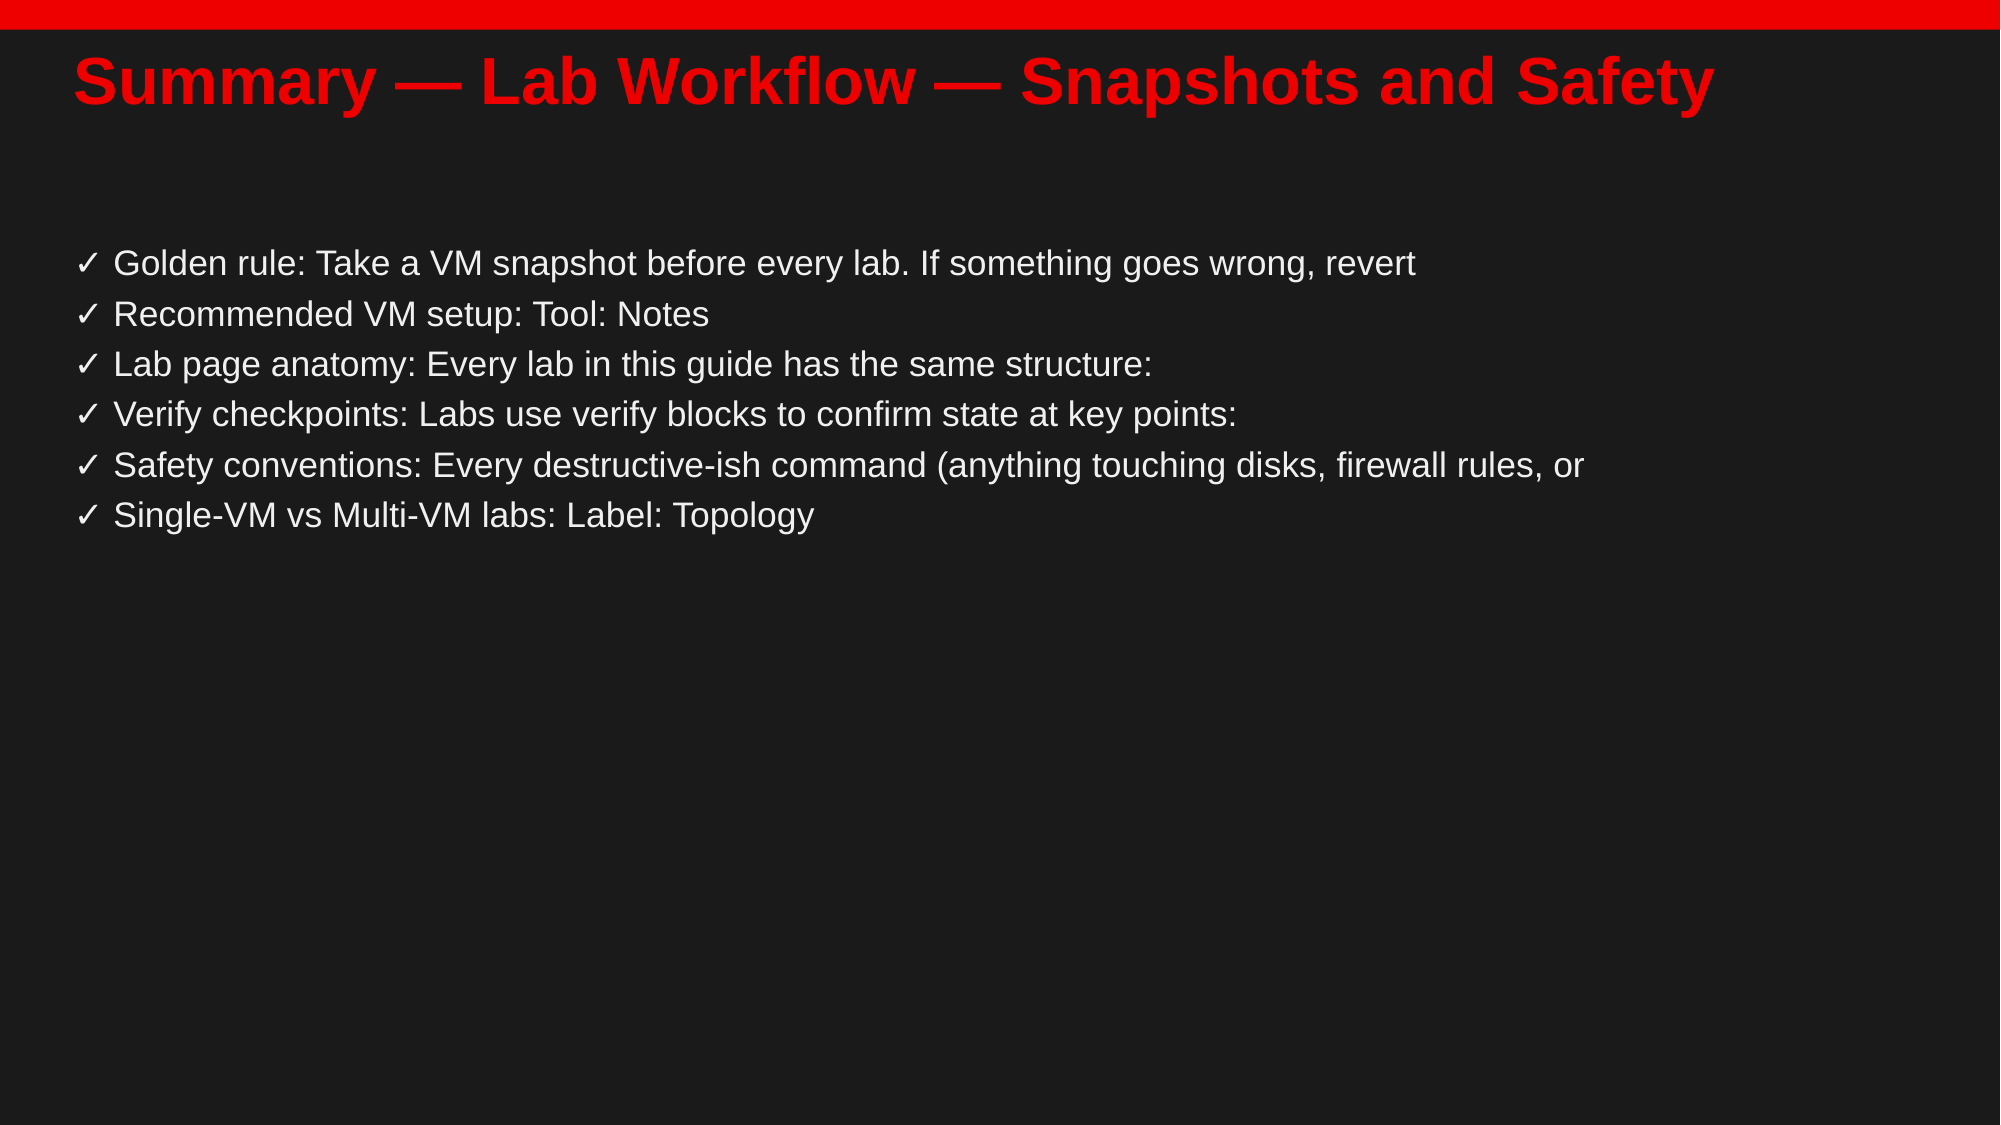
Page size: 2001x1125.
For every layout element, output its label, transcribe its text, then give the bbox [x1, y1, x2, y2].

text_box Summary — Lab Workflow — Snapshots and Safety [59, 36, 1942, 208]
text_box ✓ Golden rule: Take a VM snapshot before every lab. If something goes wrong, revert ✓ Recommended VM setup: Tool: Notes ✓ Lab page anatomy: Every lab in this guide has the same structure: ✓ Verify checkpoints: Labs use verify blocks to confirm state at key points: ✓ Safety conventions: Every destructive-ish command (anything touching disks, firewall rules, or ✓ Single-VM vs Multi-VM labs: Label: Topology [59, 236, 1942, 1037]
text_box [0, 0, 2001, 30]
